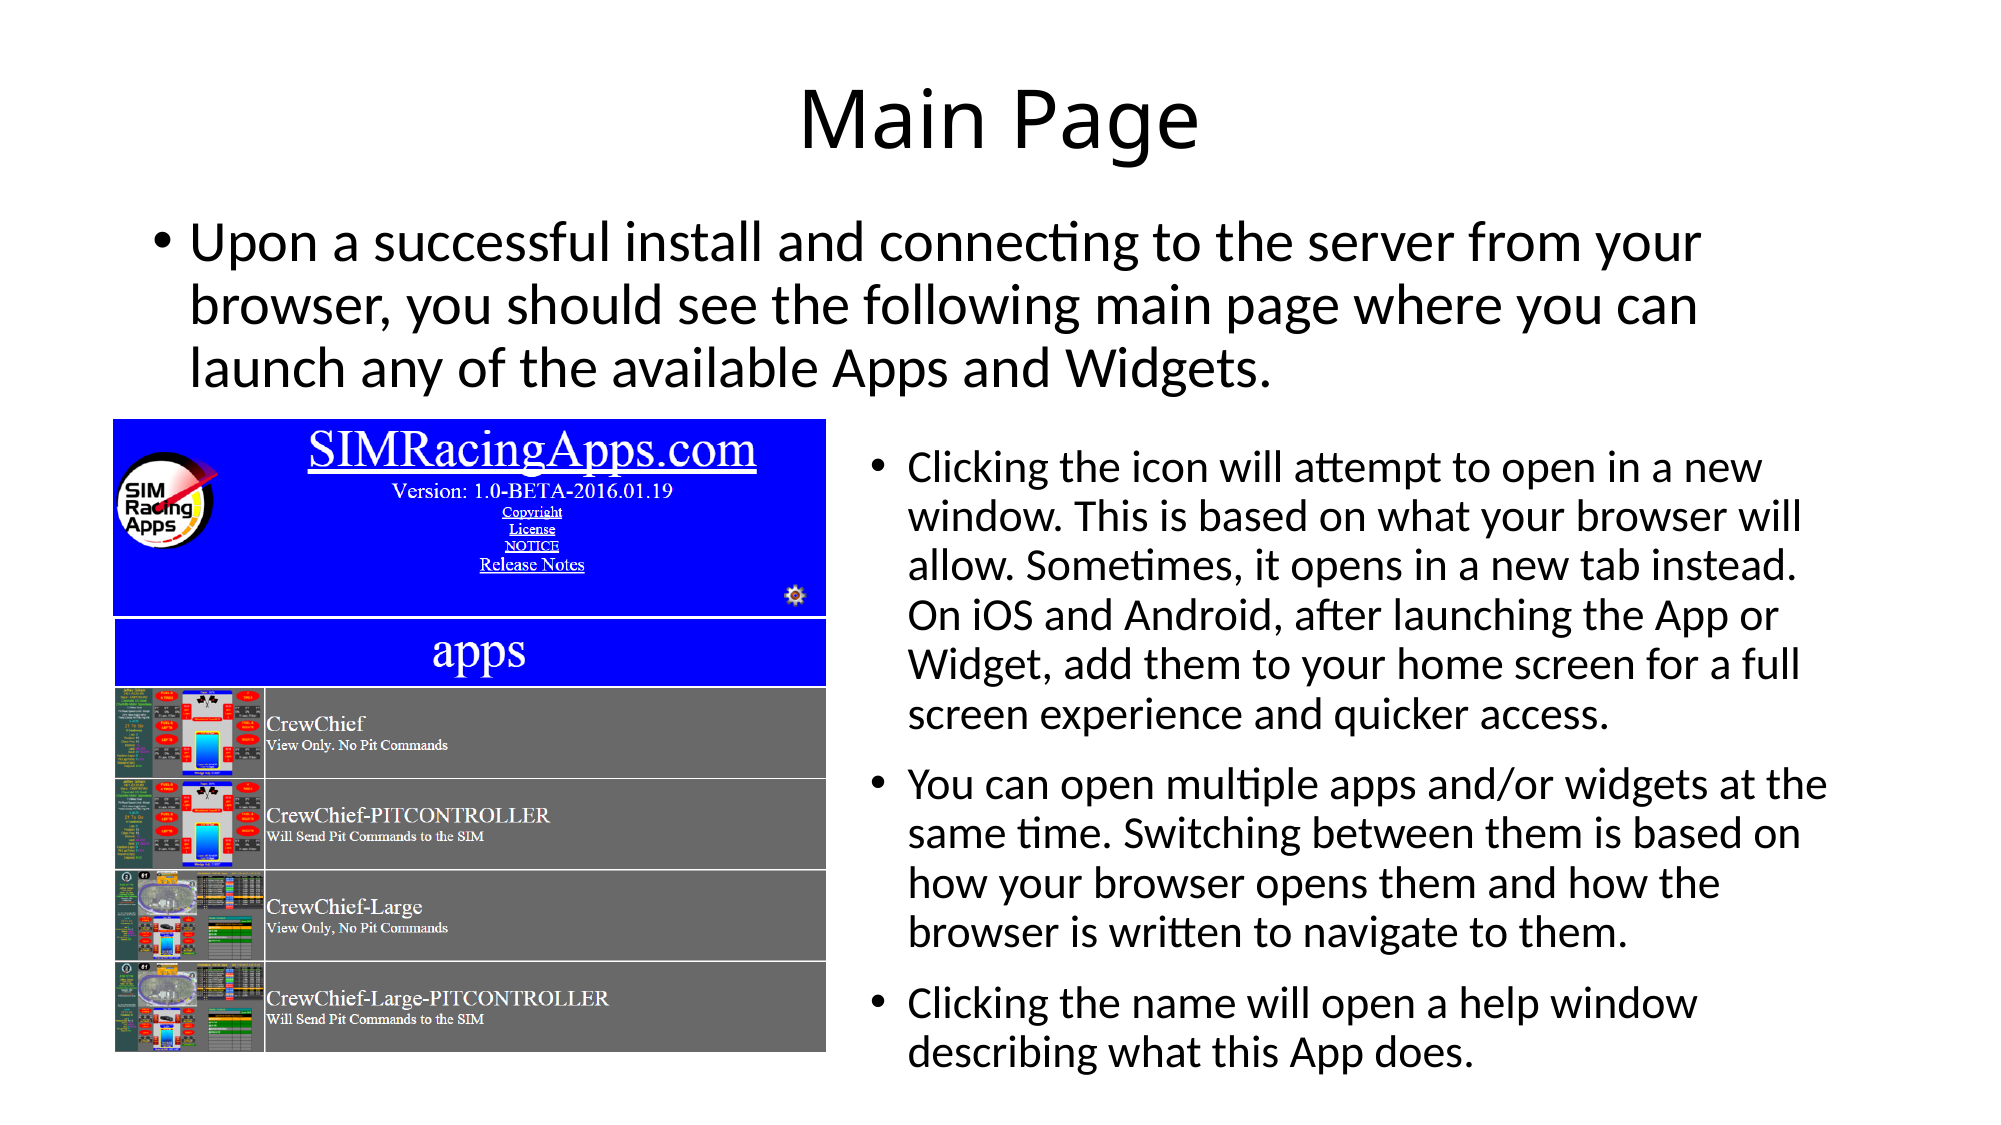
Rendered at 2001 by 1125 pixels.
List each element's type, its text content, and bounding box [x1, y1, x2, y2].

list Clicking the icon will attempt to open in a new window. This is based on what your browser will allow. Sometimes, it opens in a new tab instead. On iOS and Android, after launching the App or Widget, add them to your home screen for a full screen experience and quicker access. You can open multiple apps and/or widgets at the same time. Switching between them is based on how your browser opens them and how the browser is written to navigate to them. Clicking the name will open a help window describing what this App does. [855, 435, 1870, 946]
title Main Page [137, 59, 1863, 173]
text_box Upon a successful install and connecting to the server from your browser, you should see the following main page where you can launch any of the available Apps and Widgets. [137, 203, 1863, 484]
picture [113, 419, 826, 1054]
